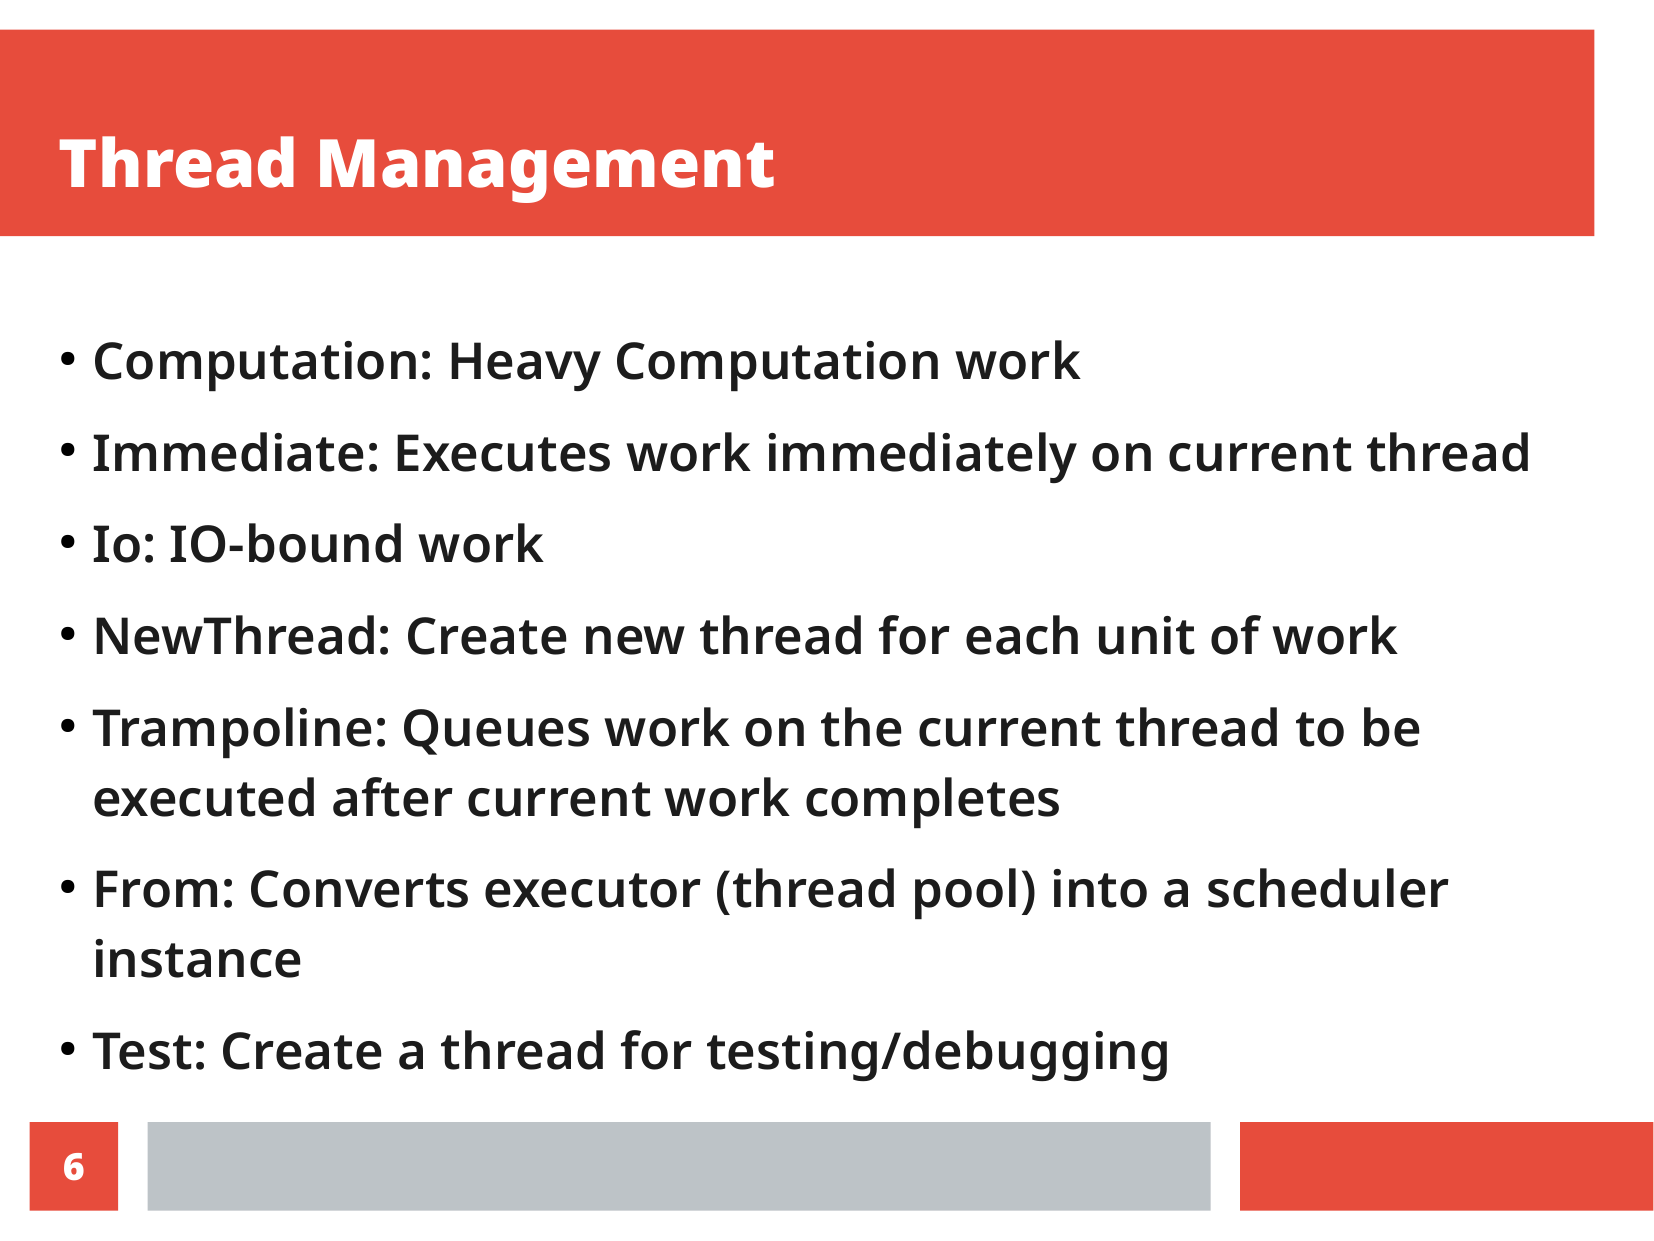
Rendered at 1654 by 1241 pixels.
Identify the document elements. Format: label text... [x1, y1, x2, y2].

list Computation: Heavy Computation work Immediate: Executes work immediately on current thread Io: IO-bound work NewThread: Create new thread for each unit of work Trampoline: Queues work on the current thread to be executed after current work completes From: Converts executor (thread pool) into a scheduler instance Test: Create a thread for testing/debugging [59, 324, 1565, 1093]
title Thread Management [59, 59, 1595, 207]
